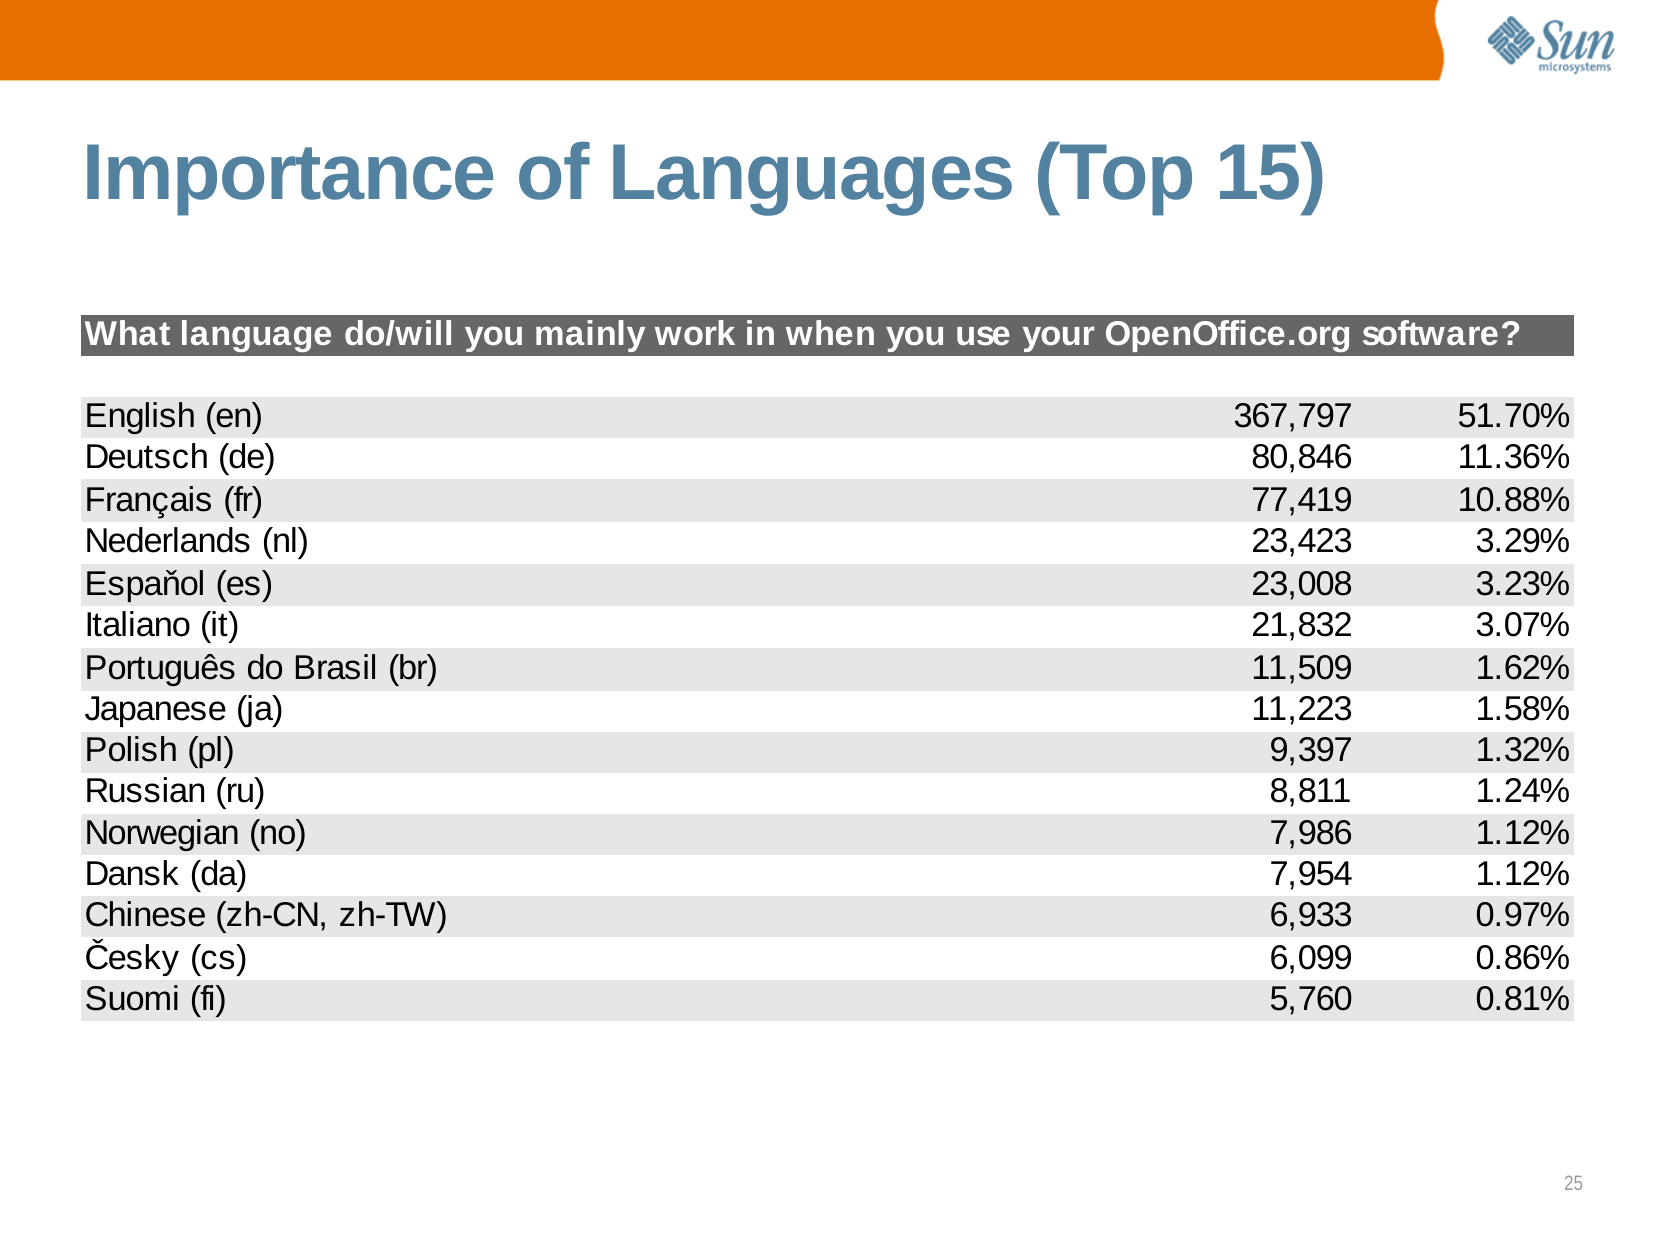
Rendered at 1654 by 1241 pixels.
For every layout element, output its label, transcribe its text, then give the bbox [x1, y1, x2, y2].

picture [0, 0, 1654, 83]
title Importance of Languages (Top 15) [82, 135, 1585, 251]
chart [81, 314, 1578, 1067]
